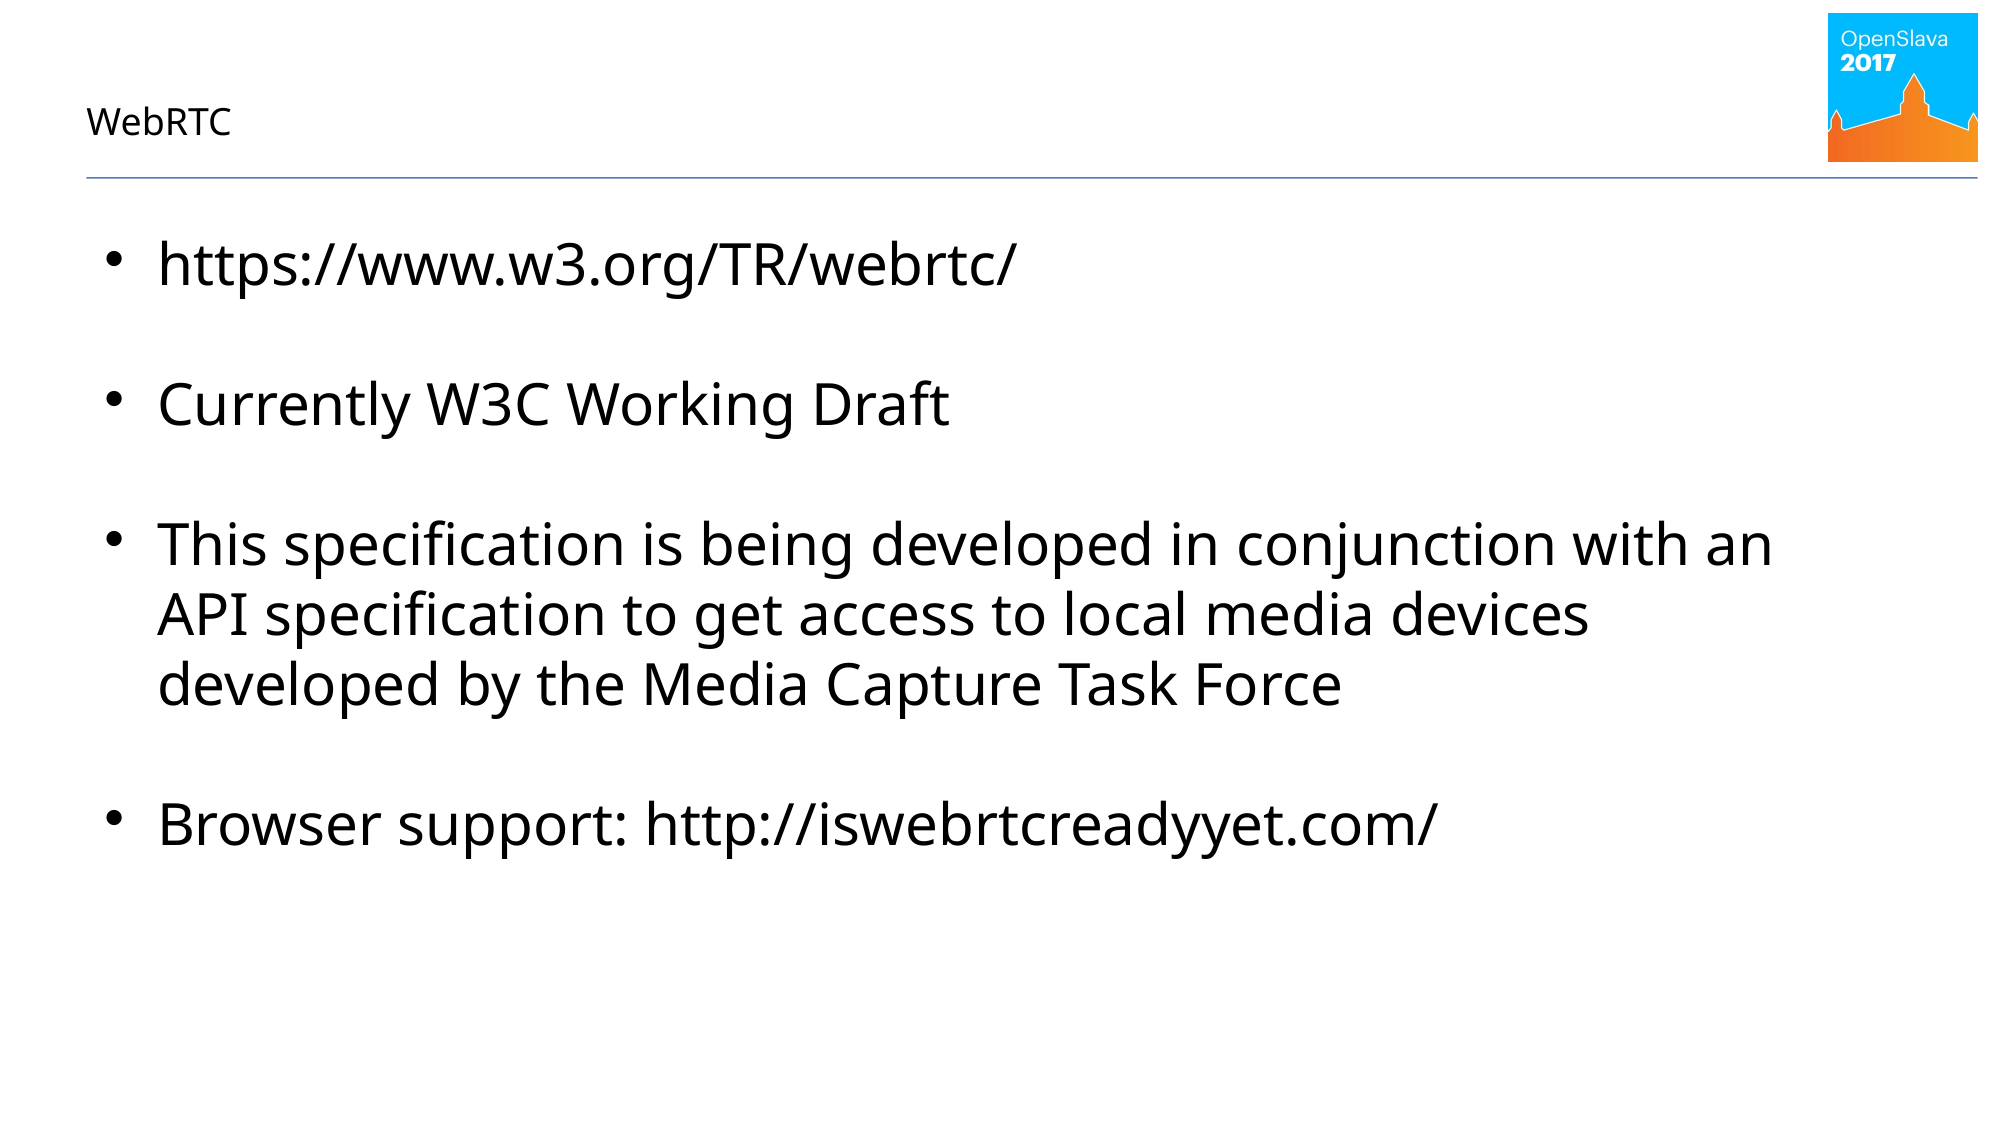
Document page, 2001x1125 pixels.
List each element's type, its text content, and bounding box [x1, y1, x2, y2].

picture [1873, 54, 1881, 71]
picture [1884, 54, 1895, 71]
text_box https://www.w3.org/TR/webrtc/ Currently W3C Working Draft This specification is being developed in conjunction with an API specification to get access to local media devices developed by the Media Capture Task Force Browser support: http://iswebrtcreadyyet.com/ [86, 226, 1829, 997]
text_box WebRTC [86, 62, 1829, 178]
picture [1868, 37, 1882, 44]
picture [1918, 37, 1924, 45]
picture [1941, 35, 1947, 45]
picture [1842, 54, 1871, 71]
picture [1829, 75, 1978, 162]
